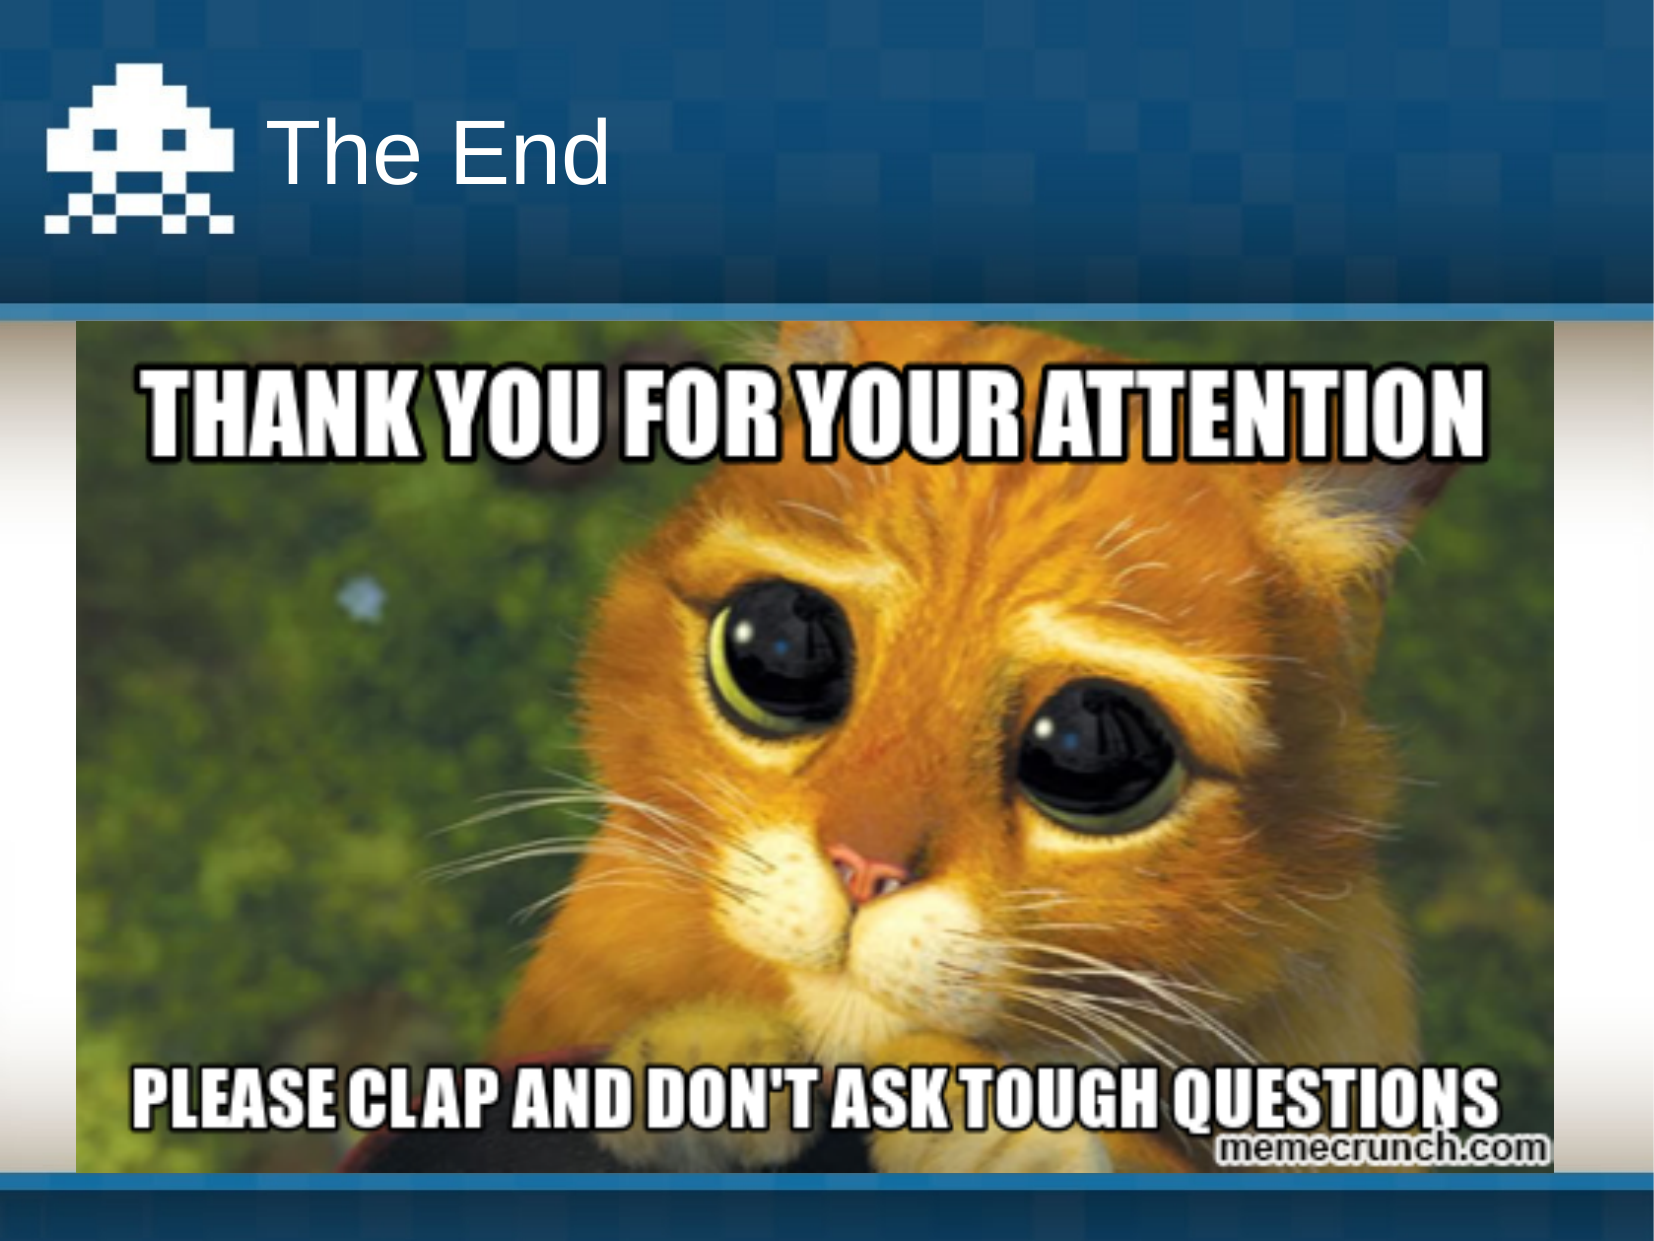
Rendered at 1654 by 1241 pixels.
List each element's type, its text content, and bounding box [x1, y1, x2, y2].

picture [0, 0, 1654, 1241]
title The End [265, 49, 1571, 257]
